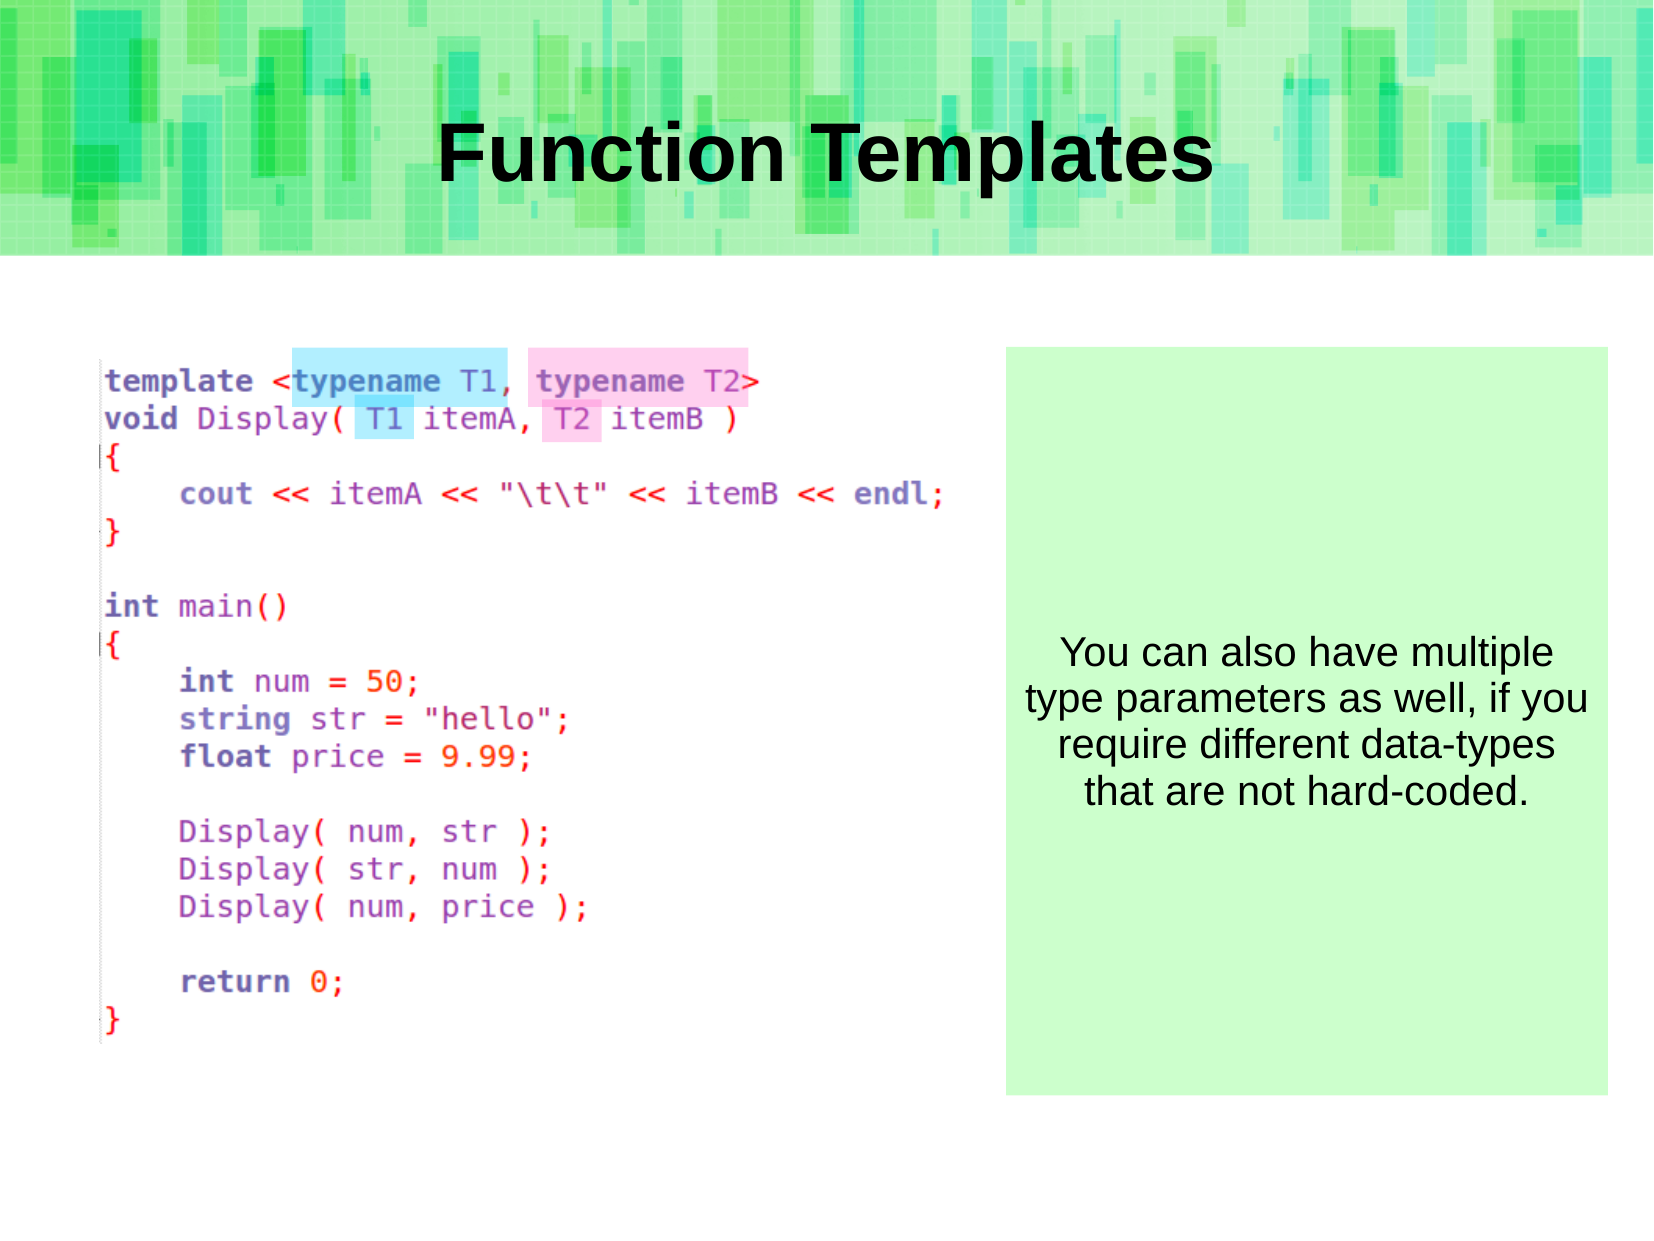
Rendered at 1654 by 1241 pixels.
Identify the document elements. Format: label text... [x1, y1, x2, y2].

text_box [292, 347, 508, 440]
text_box [528, 347, 749, 443]
picture [0, 0, 1654, 1241]
title Function Templates [82, 49, 1571, 257]
text_box You can also have multiple type parameters as well, if you require different data-types that are not hard-coded. [1006, 346, 1608, 1096]
